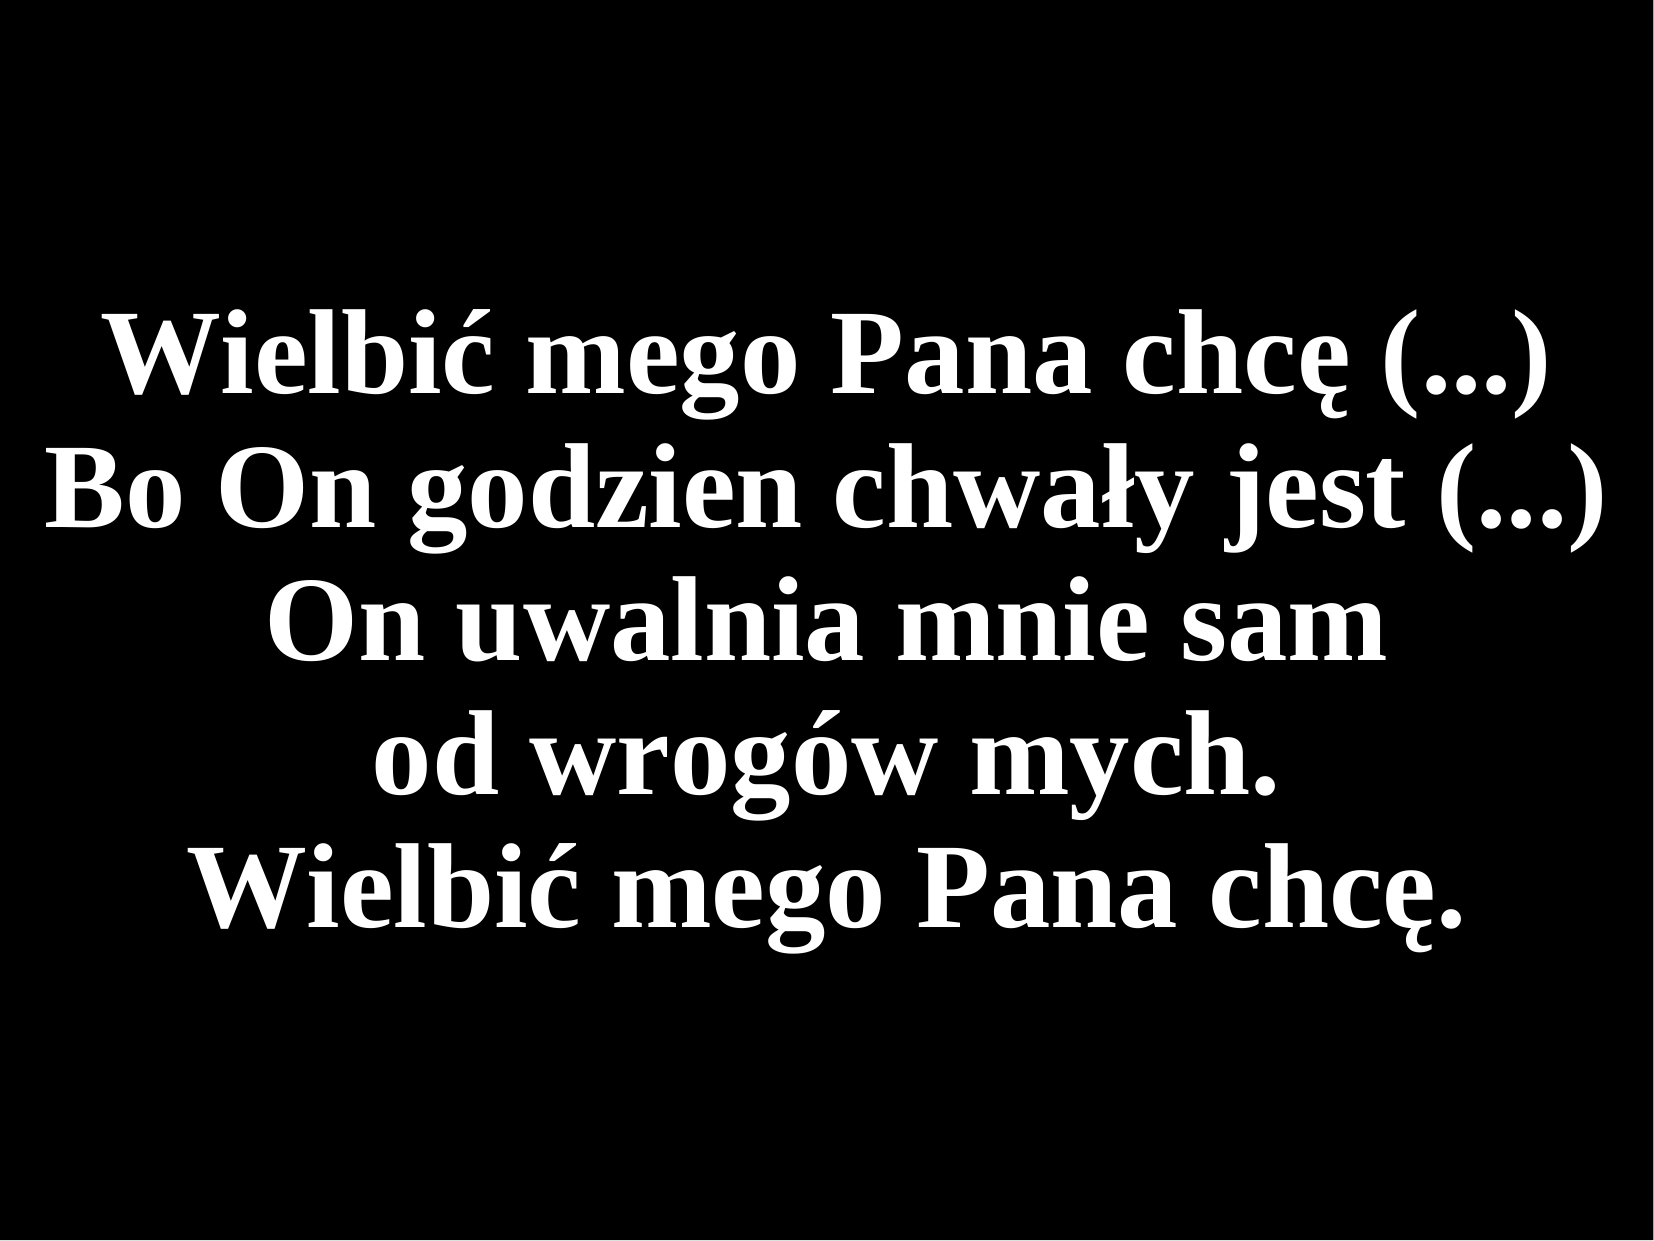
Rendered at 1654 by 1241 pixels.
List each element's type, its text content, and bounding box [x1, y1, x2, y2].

title Wielbić mego Pana chcę (...) Bo On godzien chwały jest (...) On uwalnia mnie sam od wrogów mych. Wielbić mego Pana chcę. [0, 0, 1654, 1241]
